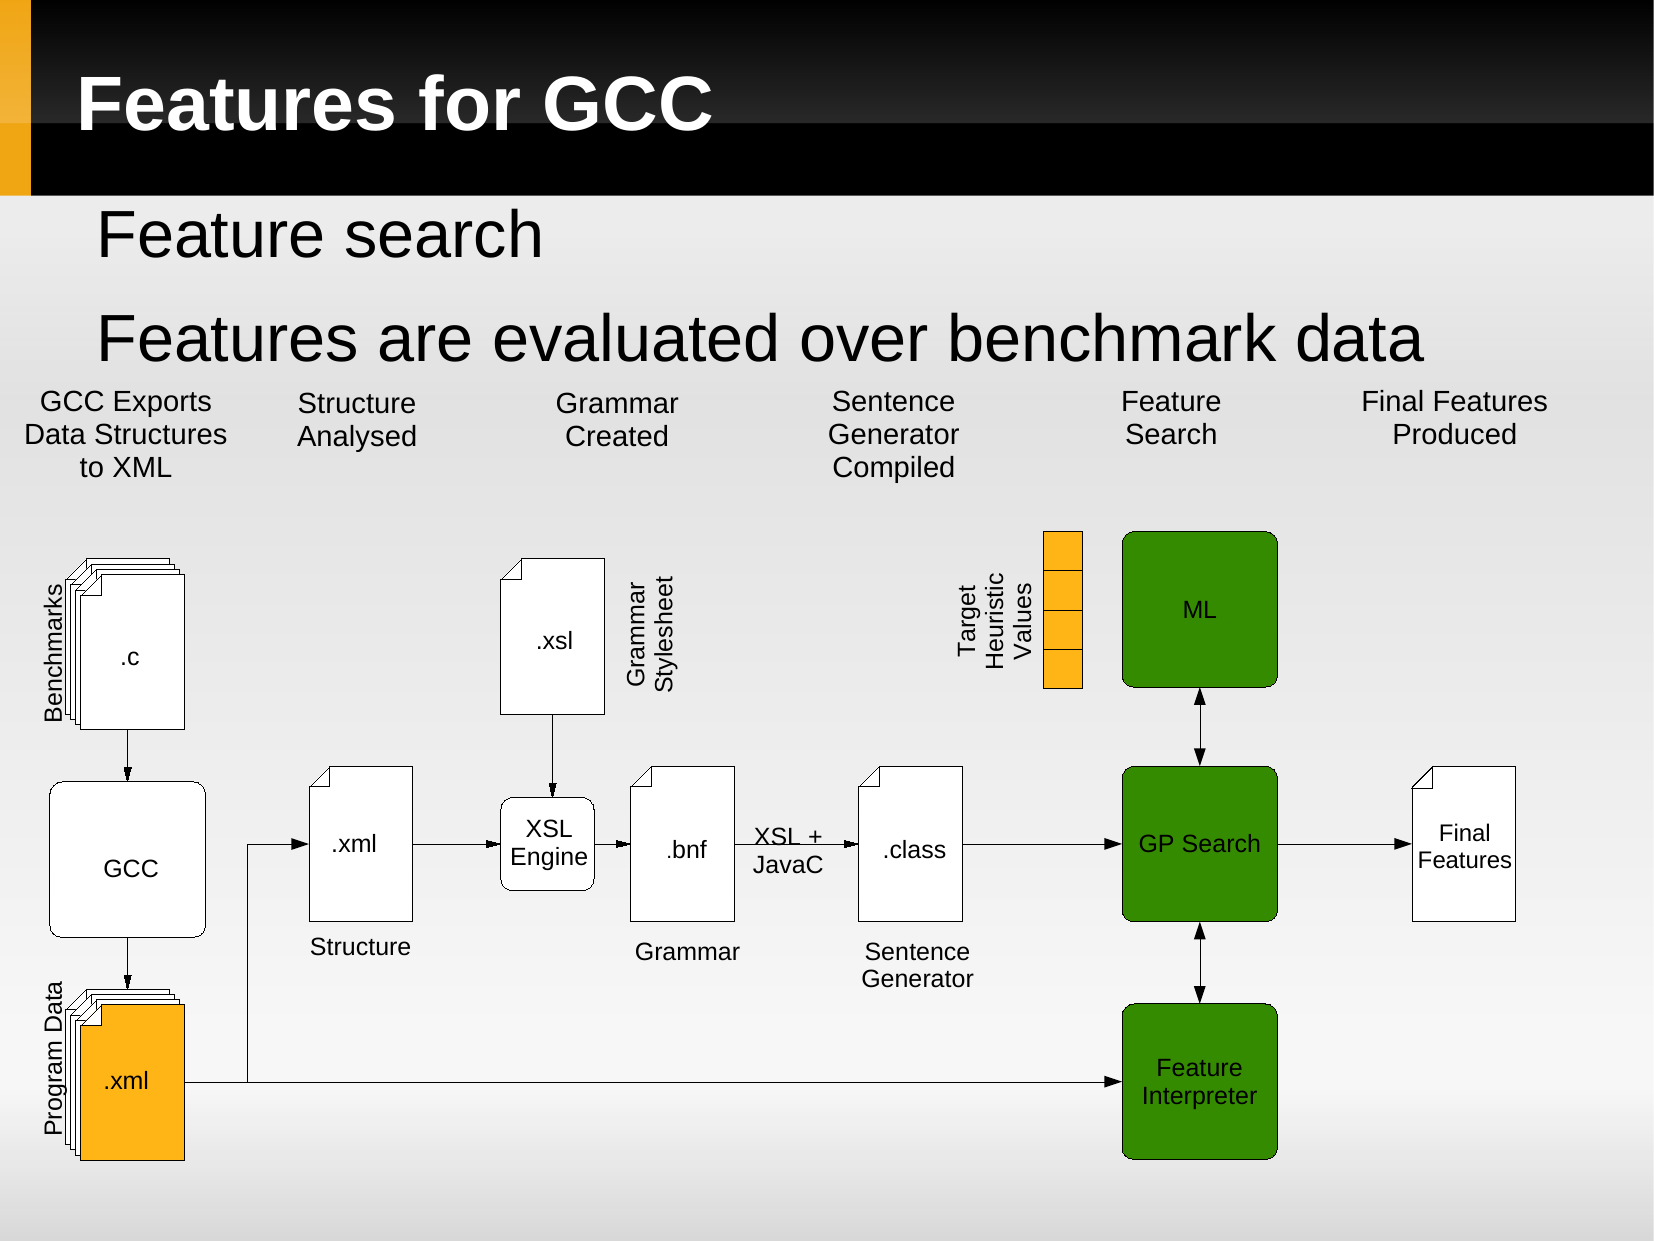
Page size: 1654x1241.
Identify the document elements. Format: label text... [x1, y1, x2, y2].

text_box Structure Analysed [271, 380, 443, 491]
text_box [1411, 766, 1516, 812]
text_box XSL + JavaC [738, 815, 857, 930]
text_box ML [1122, 531, 1278, 688]
text_box Grammar [620, 929, 768, 994]
text_box .c [105, 635, 178, 700]
text_box XSL Engine [495, 807, 611, 896]
text_box [1412, 882, 1516, 922]
text_box Feature Search [1061, 377, 1282, 488]
text_box Sentence Generator Compiled [783, 377, 1004, 491]
text_box [486, 840, 495, 848]
list Feature search Features are evaluated over benchmark data [78, 196, 1567, 376]
title Features for GCC [76, 7, 1565, 200]
text_box [49, 767, 206, 938]
picture [0, 0, 1654, 1241]
text_box GCC Exports Data Structures to XML [0, 377, 252, 491]
text_box Final Features Produced [1344, 377, 1565, 488]
text_box Feature Interpreter [1122, 1003, 1278, 1160]
text_box GP Search [1122, 766, 1278, 922]
text_box [501, 783, 594, 807]
text_box [309, 766, 413, 922]
text_box Structure [295, 925, 443, 989]
text_box Program Data [31, 944, 96, 1152]
text_box .class [867, 828, 975, 893]
text_box [500, 558, 605, 715]
text_box [857, 766, 963, 922]
text_box .xml [316, 822, 394, 886]
text_box .xsl [521, 619, 591, 683]
text_box Grammar Created [531, 380, 703, 491]
text_box Final Features [1402, 812, 1530, 882]
text_box .bnf [651, 828, 729, 893]
text_box Target Heuristic Values [944, 534, 1060, 686]
text_box Sentence Generator [846, 929, 1024, 1044]
text_box [1043, 531, 1083, 689]
text_box GCC [88, 847, 178, 912]
text_box Grammar Stylesheet [614, 557, 729, 709]
text_box .xml [88, 1059, 178, 1124]
text_box Benchmarks [31, 561, 96, 739]
text_box [616, 766, 735, 922]
text_box [75, 975, 185, 1161]
text_box [84, 558, 185, 730]
